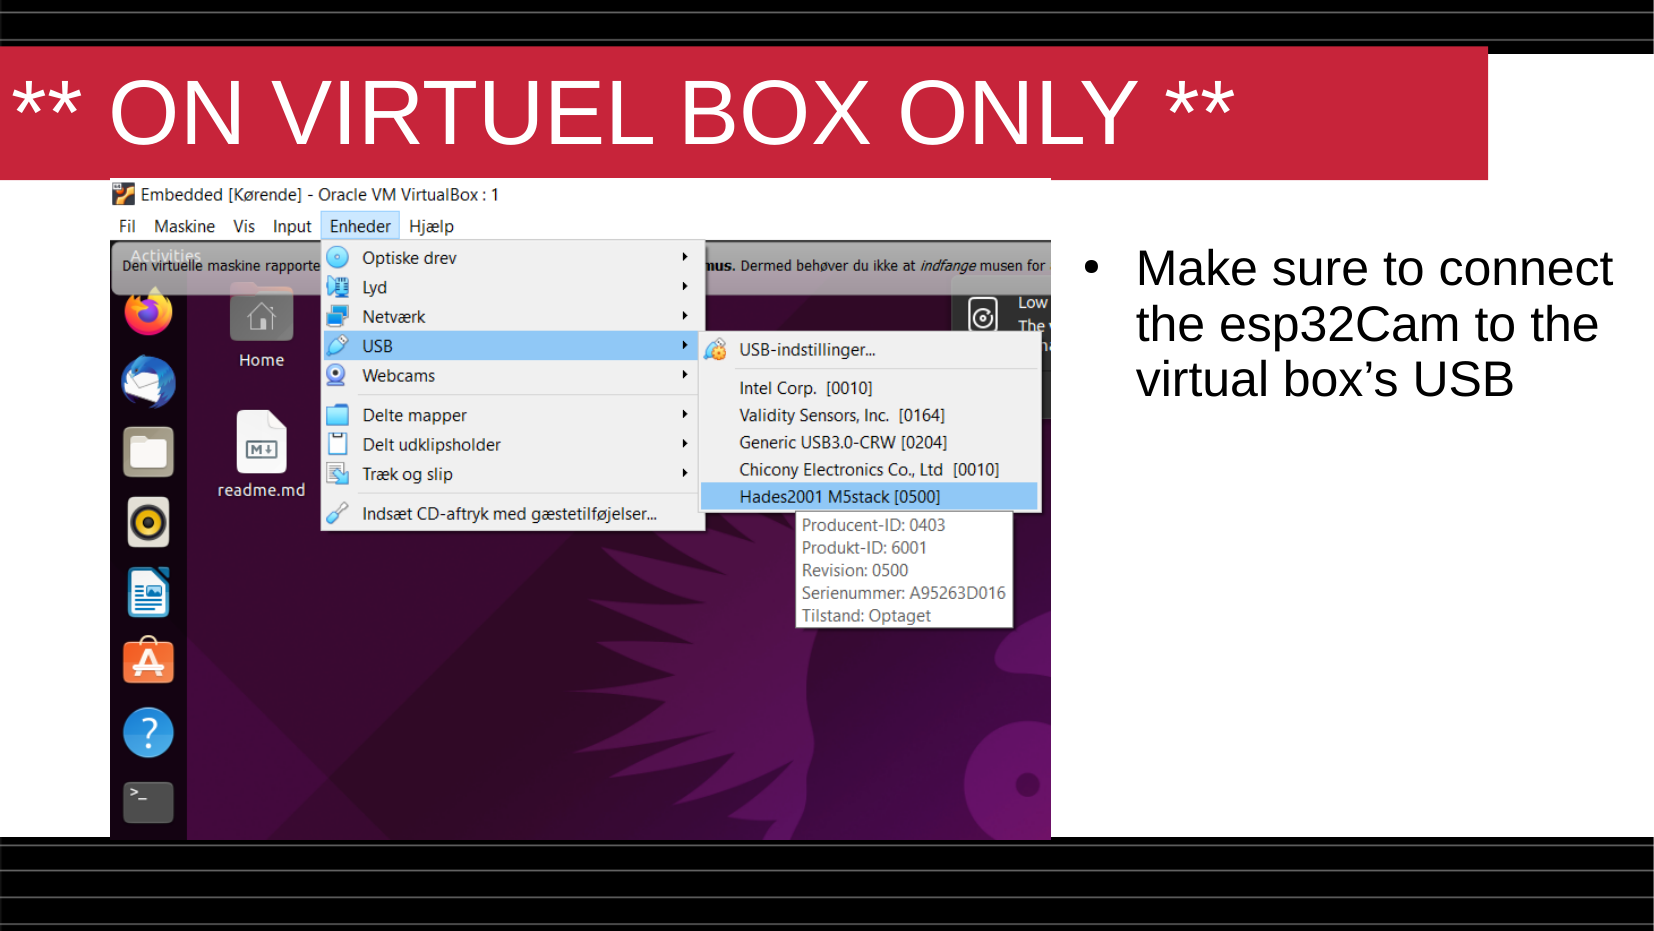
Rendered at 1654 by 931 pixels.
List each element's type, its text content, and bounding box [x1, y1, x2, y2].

list Make sure to connect the esp32Cam to the virtual box’s USB [1065, 240, 1640, 453]
picture [0, 178, 1654, 931]
picture [0, 0, 1654, 54]
title ** ON VIRTUEL BOX ONLY ** [0, 46, 1489, 181]
